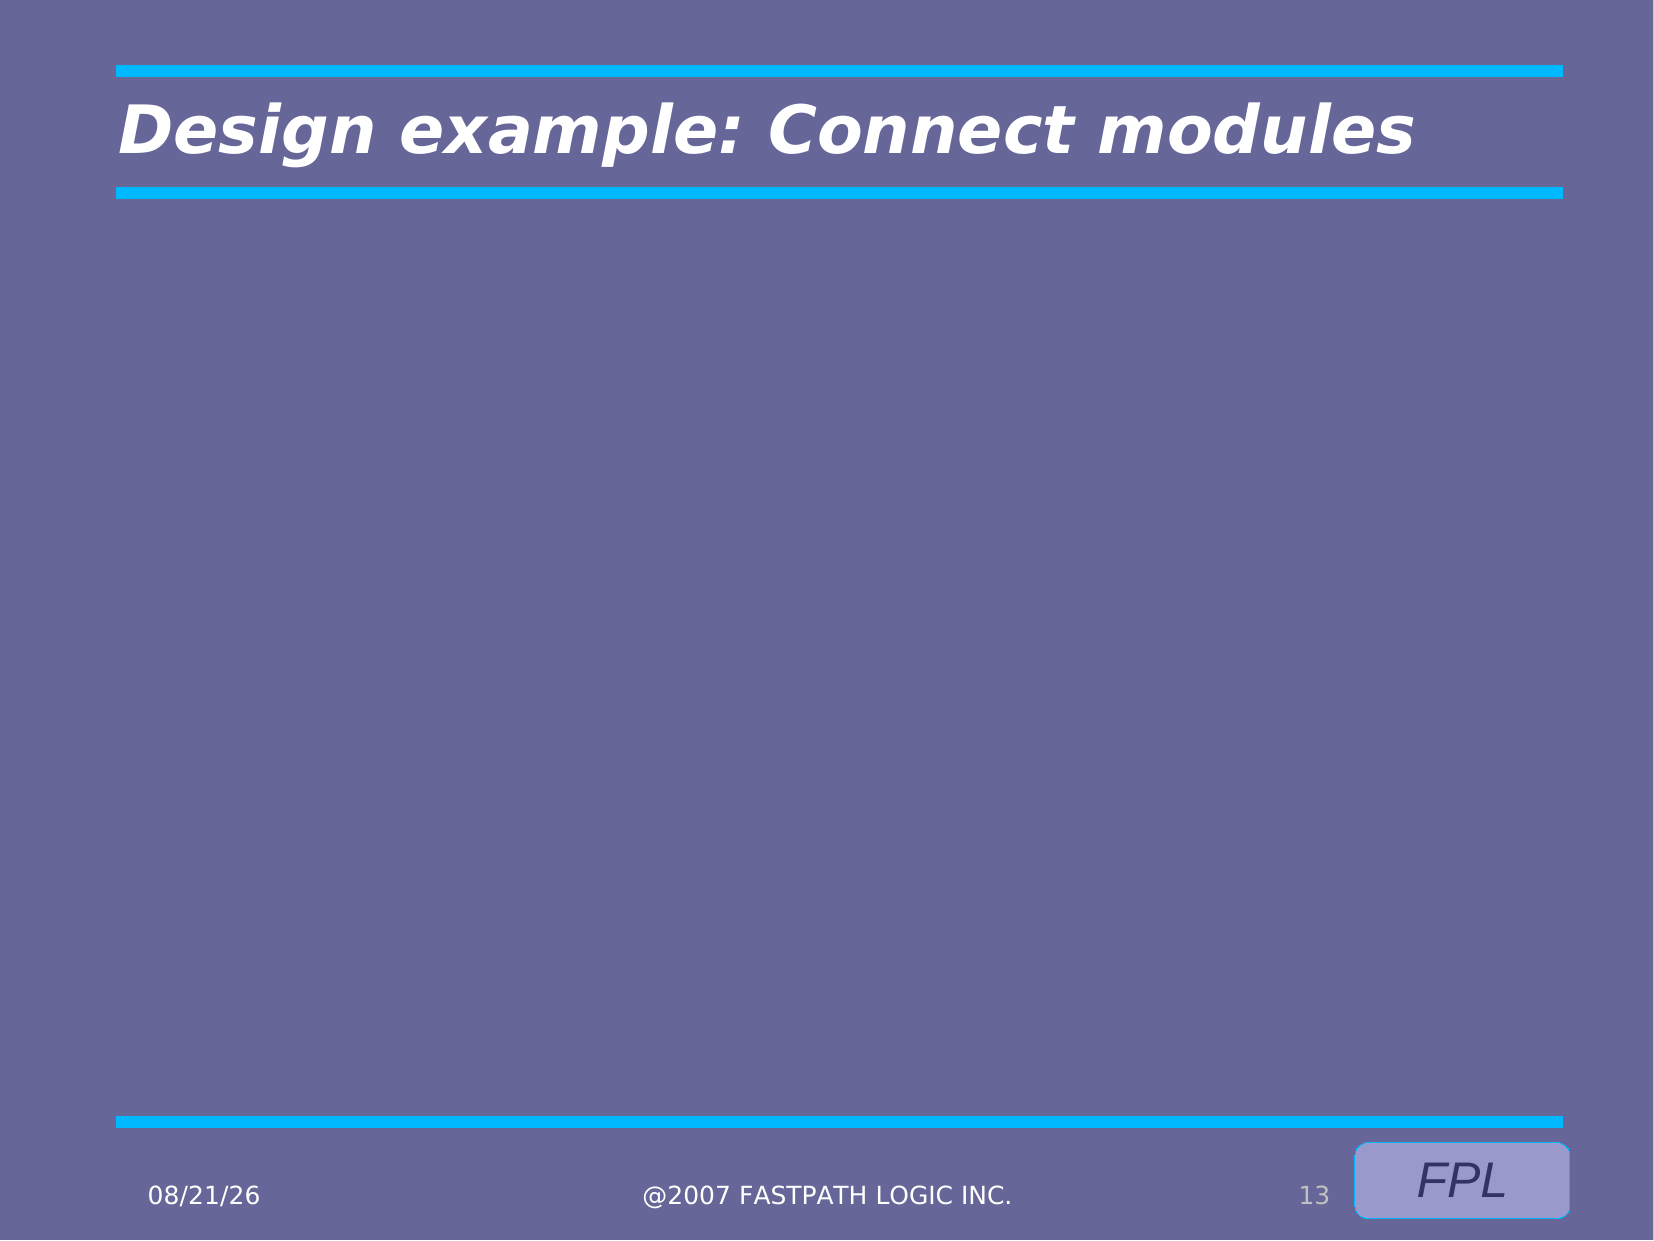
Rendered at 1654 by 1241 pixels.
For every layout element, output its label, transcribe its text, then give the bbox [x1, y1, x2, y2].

title Design example: Connect modules [118, 26, 1531, 234]
